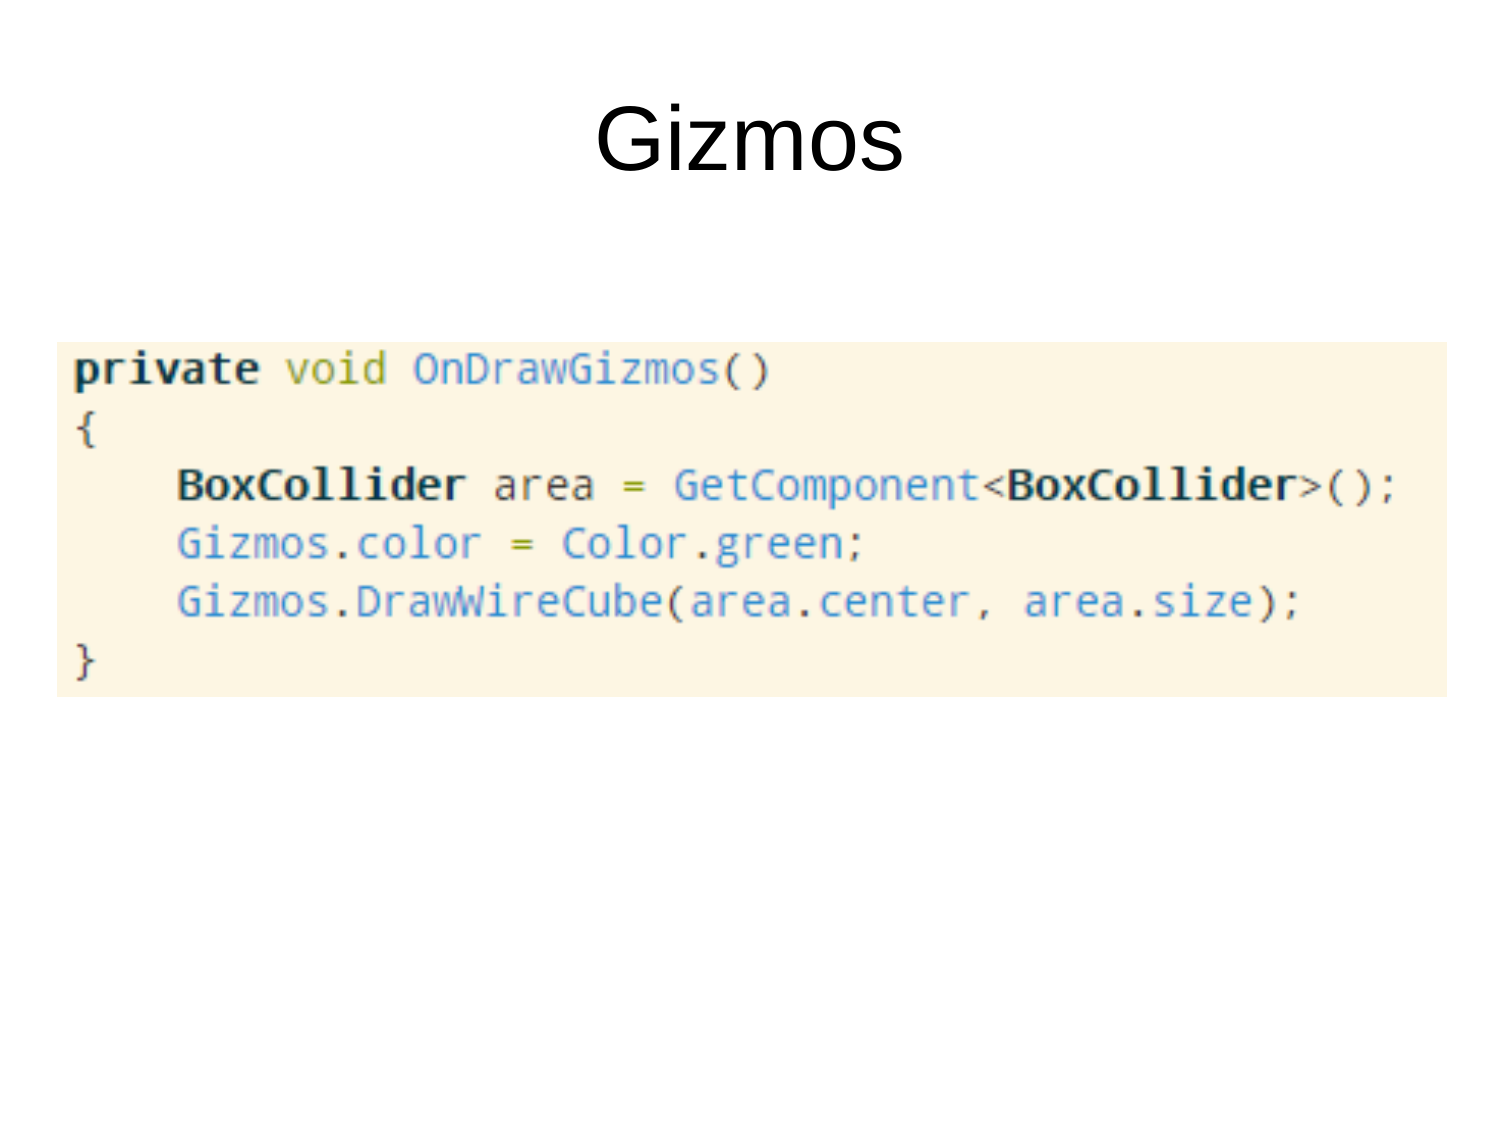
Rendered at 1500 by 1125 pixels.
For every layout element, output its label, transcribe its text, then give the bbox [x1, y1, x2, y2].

title Gizmos [75, 44, 1425, 233]
picture [57, 342, 1447, 697]
